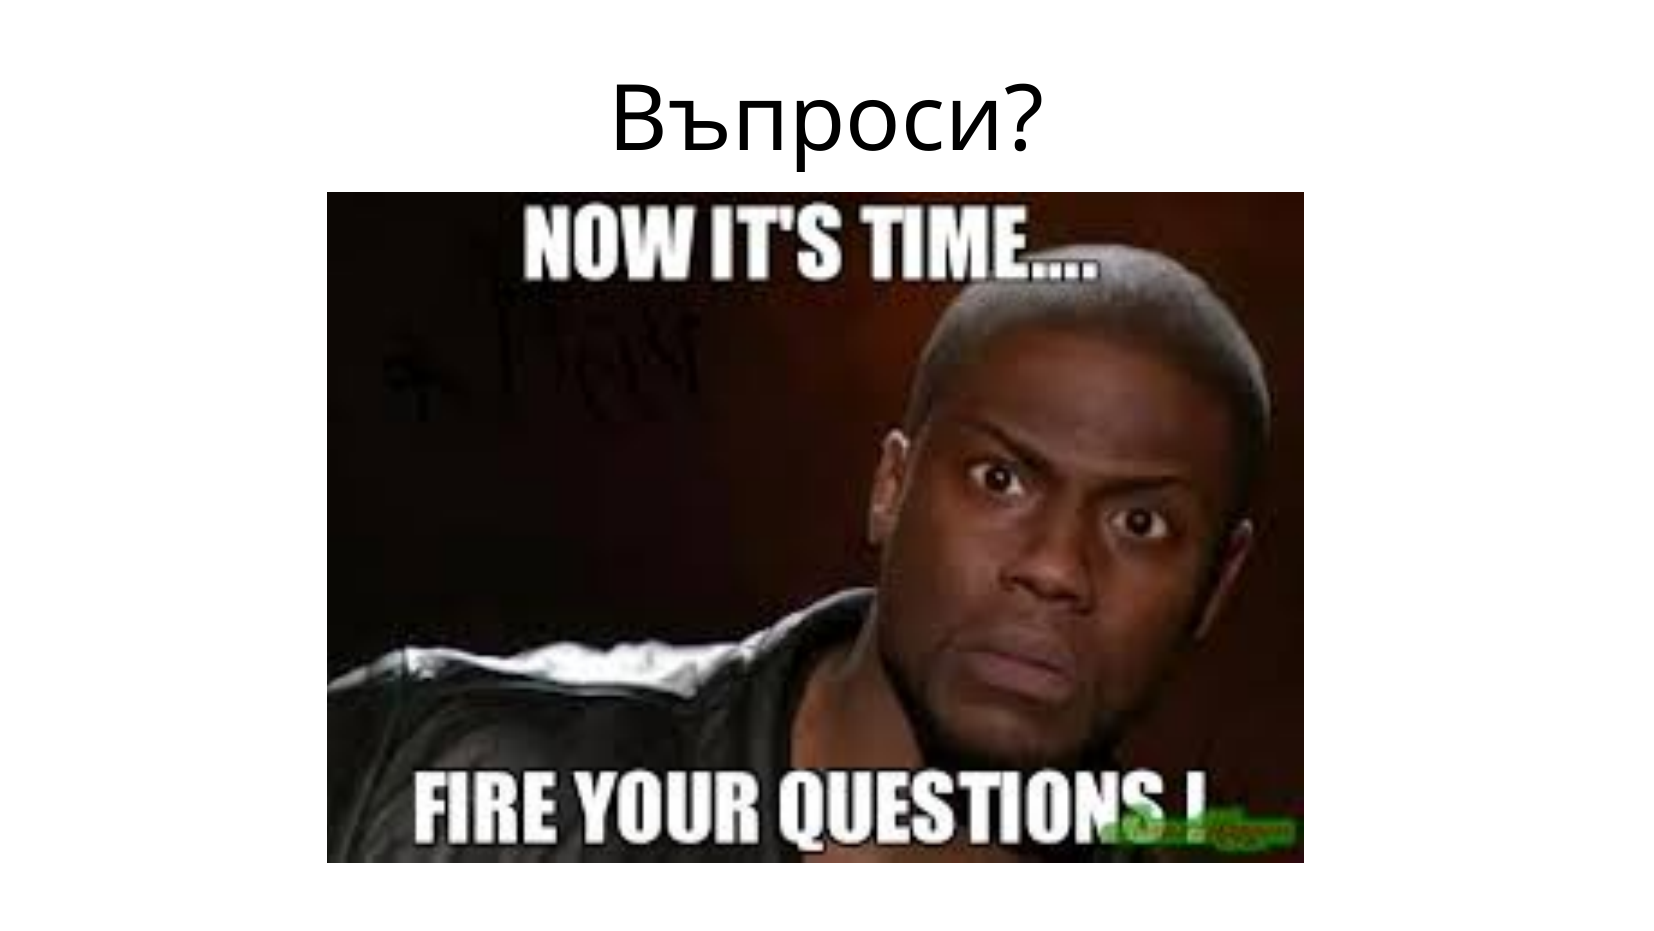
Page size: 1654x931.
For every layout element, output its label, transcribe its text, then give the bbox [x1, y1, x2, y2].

title Въпроси? [82, 37, 1571, 193]
picture [327, 192, 1304, 863]
